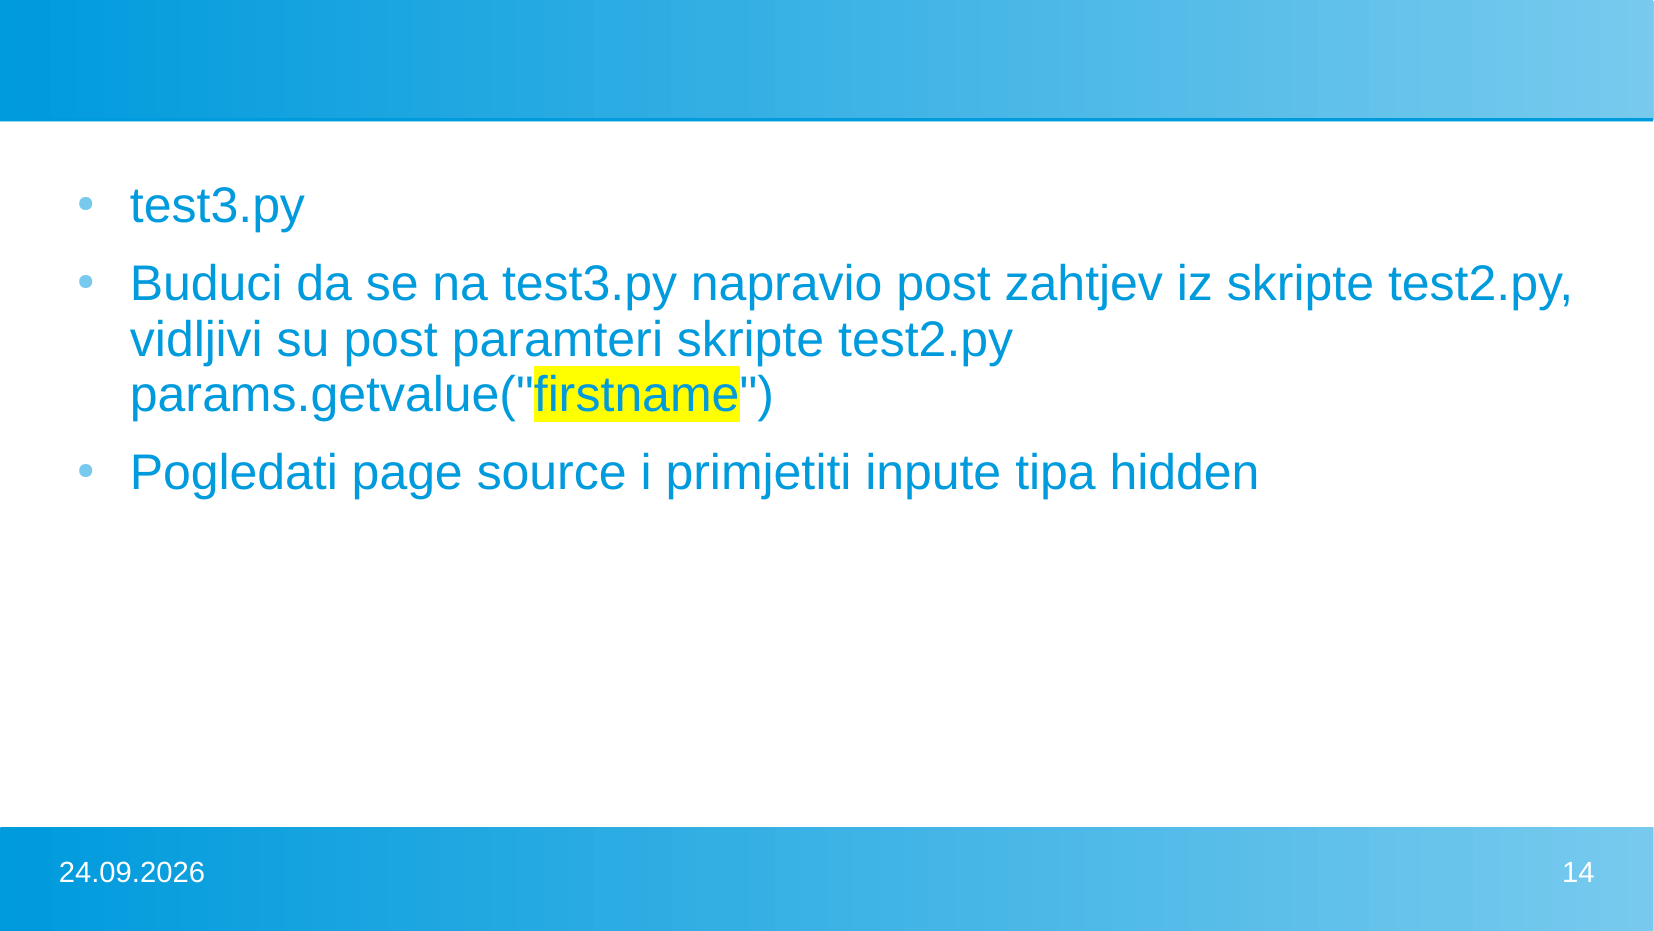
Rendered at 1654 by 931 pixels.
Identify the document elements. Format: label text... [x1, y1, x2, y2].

list test3.py Buduci da se na test3.py napravio post zahtjev iz skripte test2.py, vidljivi su post paramteri skripte test2.py params.getvalue("firstname") Pogledati page source i primjetiti inpute tipa hidden [59, 177, 1595, 768]
